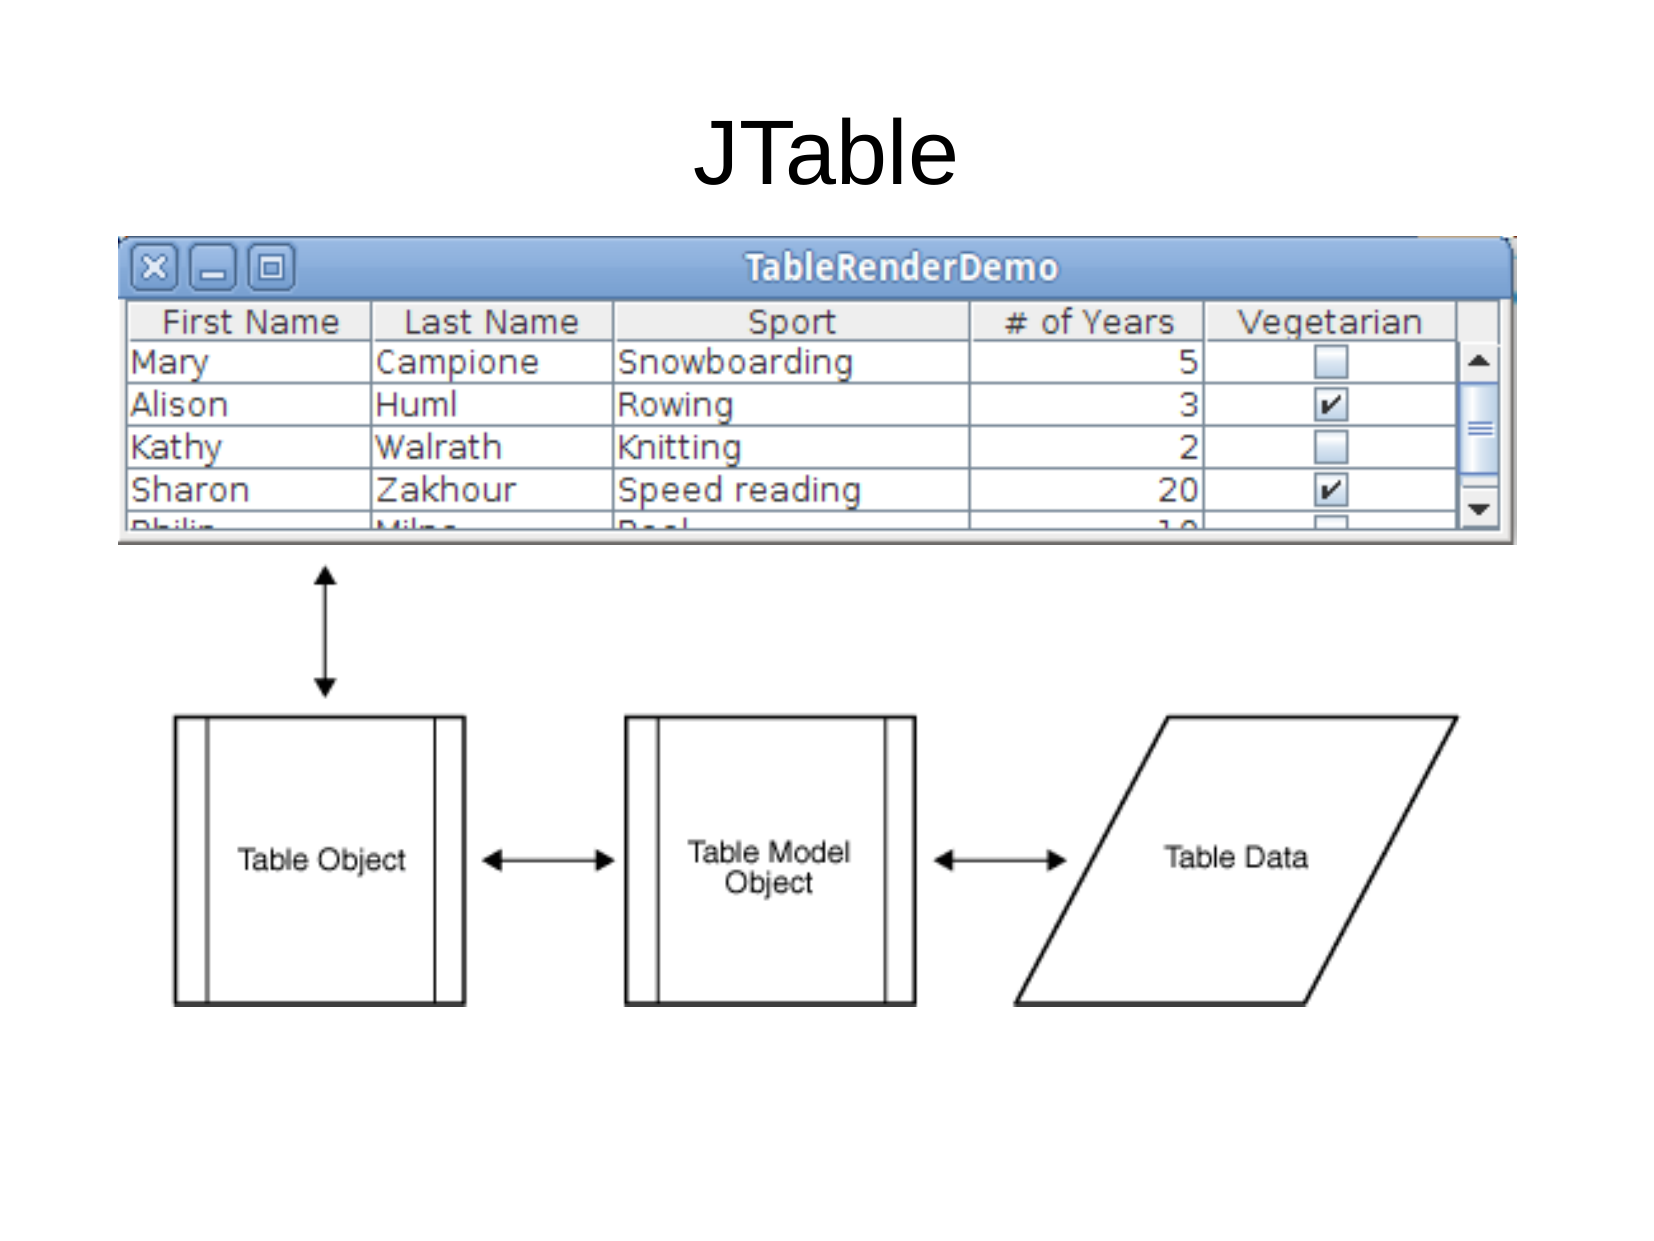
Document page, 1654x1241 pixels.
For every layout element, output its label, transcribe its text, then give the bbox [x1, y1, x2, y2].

picture [147, 561, 1487, 1007]
title JTable [82, 49, 1571, 257]
subtitle [134, 545, 1506, 1067]
picture [118, 236, 1517, 545]
